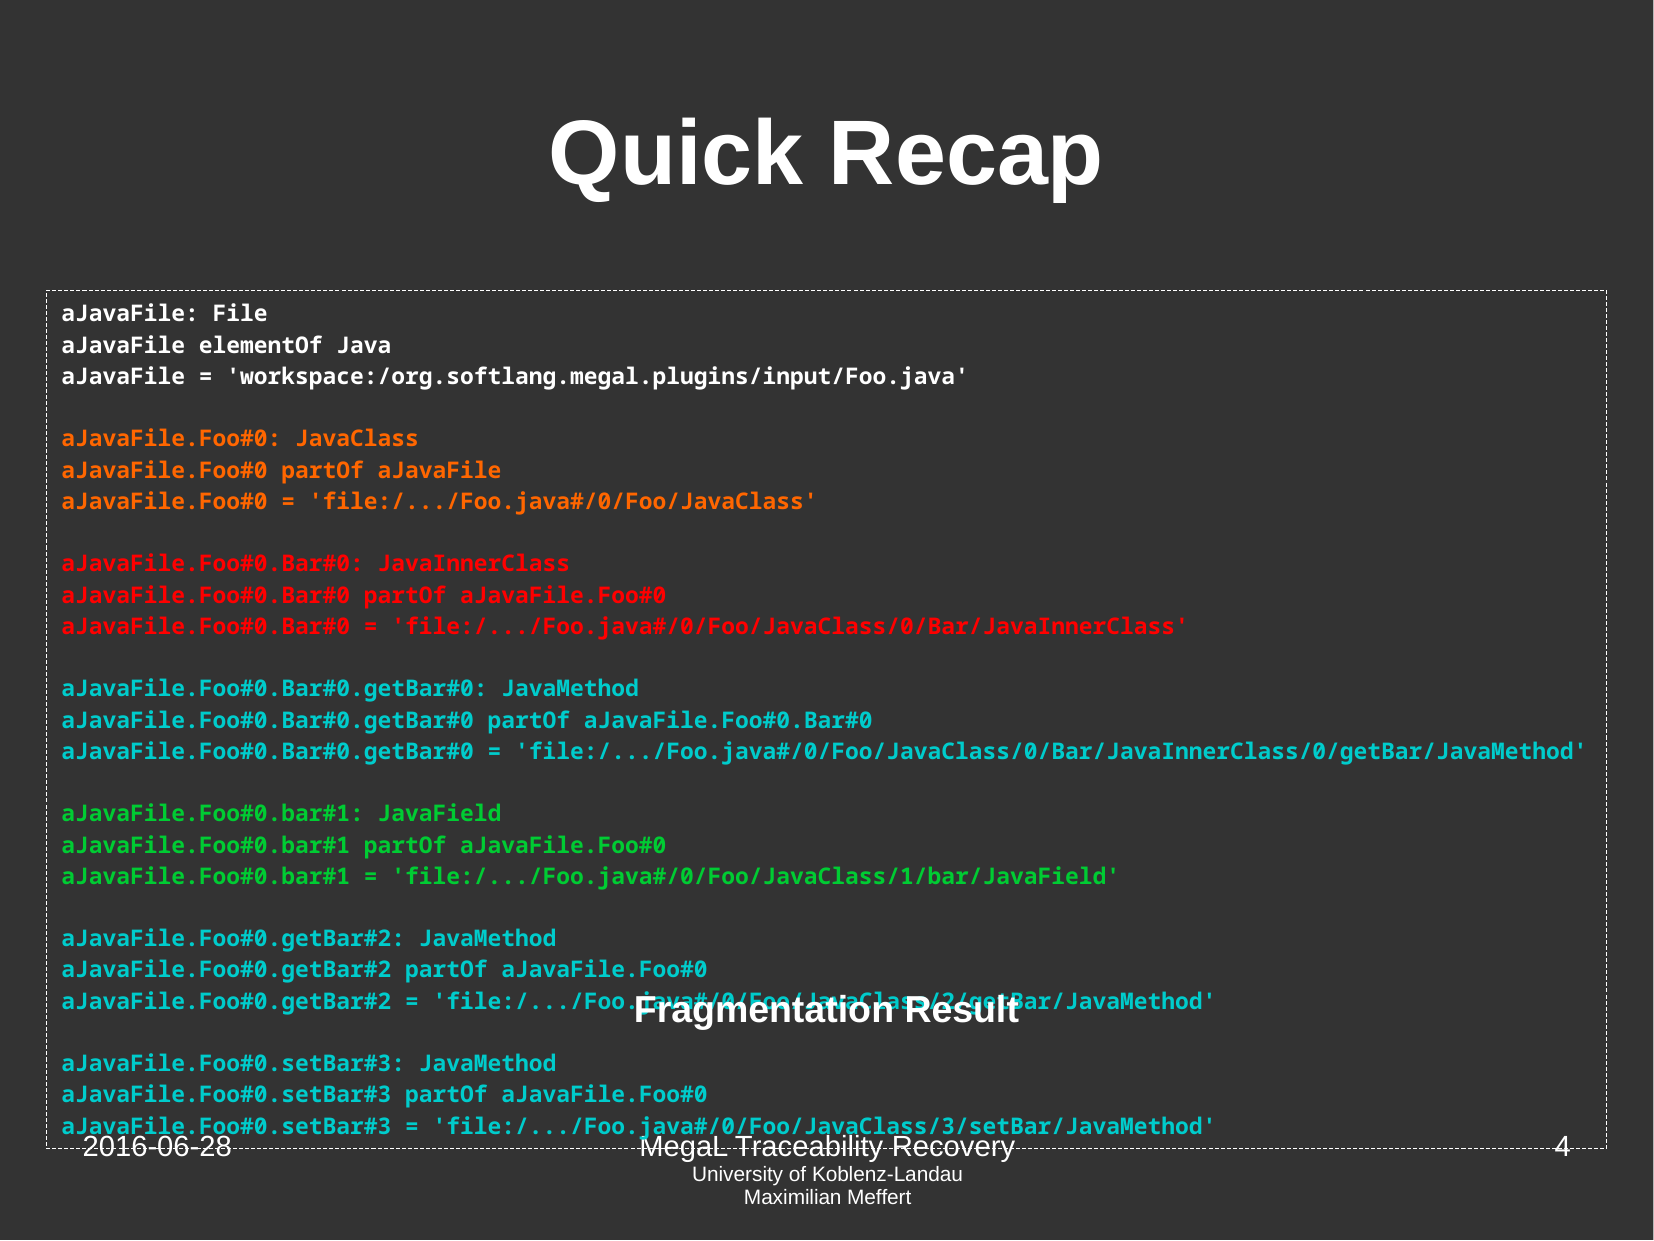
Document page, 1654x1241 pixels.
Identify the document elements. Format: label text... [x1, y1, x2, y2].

title Quick Recap [82, 49, 1571, 257]
text_box Fragmentation Result [466, 981, 1187, 1039]
text_box aJavaFile: File aJavaFile elementOf Java aJavaFile = 'workspace:/org.softlang.megal.plugins/input/Foo.java' aJavaFile.Foo#0: JavaClass aJavaFile.Foo#0 partOf aJavaFile aJavaFile.Foo#0 = 'file:/.../Foo.java#/0/Foo/JavaClass' aJavaFile.Foo#0.Bar#0: JavaInnerClass aJavaFile.Foo#0.Bar#0 partOf aJavaFile.Foo#0 aJavaFile.Foo#0.Bar#0 = 'file:/.../Foo.java#/0/Foo/JavaClass/0/Bar/JavaInnerClass' aJavaFile.Foo#0.Bar#0.getBar#0: JavaMethod aJavaFile.Foo#0.Bar#0.getBar#0 partOf aJavaFile.Foo#0.Bar#0 aJavaFile.Foo#0.Bar#0.getBar#0 = 'file:/.../Foo.java#/0/Foo/JavaClass/0/Bar/JavaInnerClass/0/getBar/JavaMethod' aJavaFile.Foo#0.bar#1: JavaField aJavaFile.Foo#0.bar#1 partOf aJavaFile.Foo#0 aJavaFile.Foo#0.bar#1 = 'file:/.../Foo.java#/0/Foo/JavaClass/1/bar/JavaField' aJavaFile.Foo#0.getBar#2: JavaMethod aJavaFile.Foo#0.getBar#2 partOf aJavaFile.Foo#0 aJavaFile.Foo#0.getBar#2 = 'file:/.../Foo.java#/0/Foo/JavaClass/2/getBar/JavaMethod' aJavaFile.Foo#0.setBar#3: JavaMethod aJavaFile.Foo#0.setBar#3 partOf aJavaFile.Foo#0 aJavaFile.Foo#0.setBar#3 = 'file:/.../Foo.java#/0/Foo/JavaClass/3/setBar/JavaMethod' [46, 290, 1607, 951]
